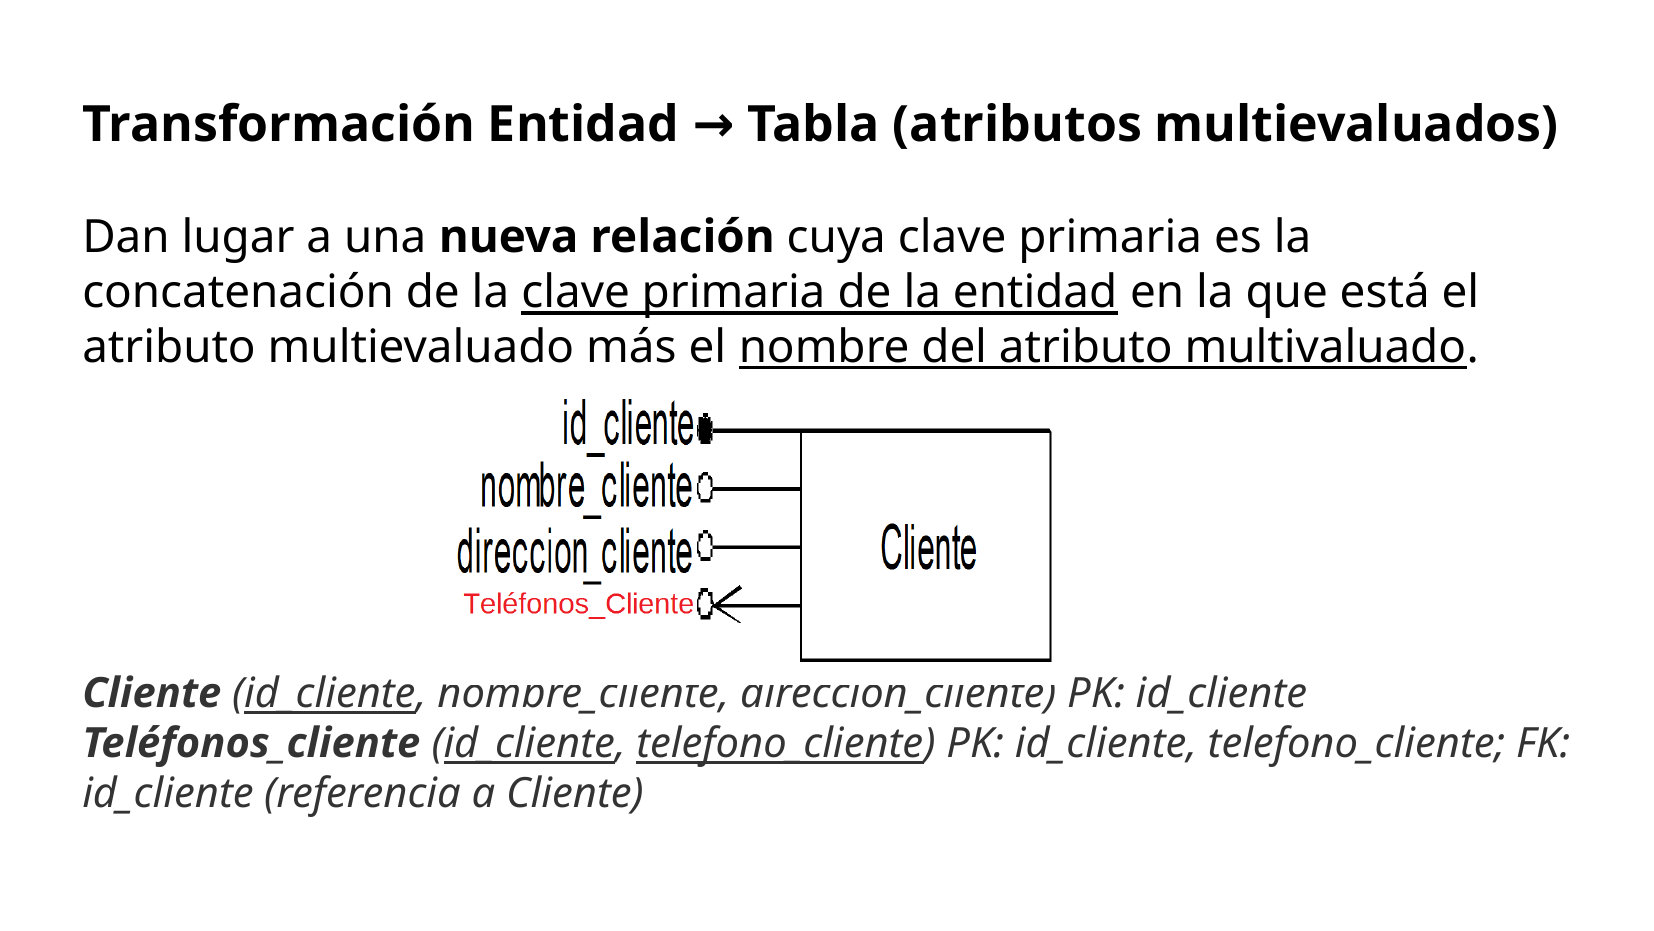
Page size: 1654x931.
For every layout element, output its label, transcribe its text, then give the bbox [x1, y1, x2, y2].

text_box Transformación Entidad → Tabla (atributos multievaluados) Dan lugar a una nueva relación cuya clave primaria es la concatenación de la clave primaria de la entidad en la que está el atributo multievaluado más el nombre del atributo multivaluado. Cliente (id_cliente, nombre_cliente, direccion_cliente) PK: id_cliente Teléfonos_cliente (id_cliente, telefono_cliente) PK: id_cliente, telefono_cliente; FK: id_cliente (referencia a Cliente) [67, 84, 1607, 863]
picture [448, 372, 1063, 686]
